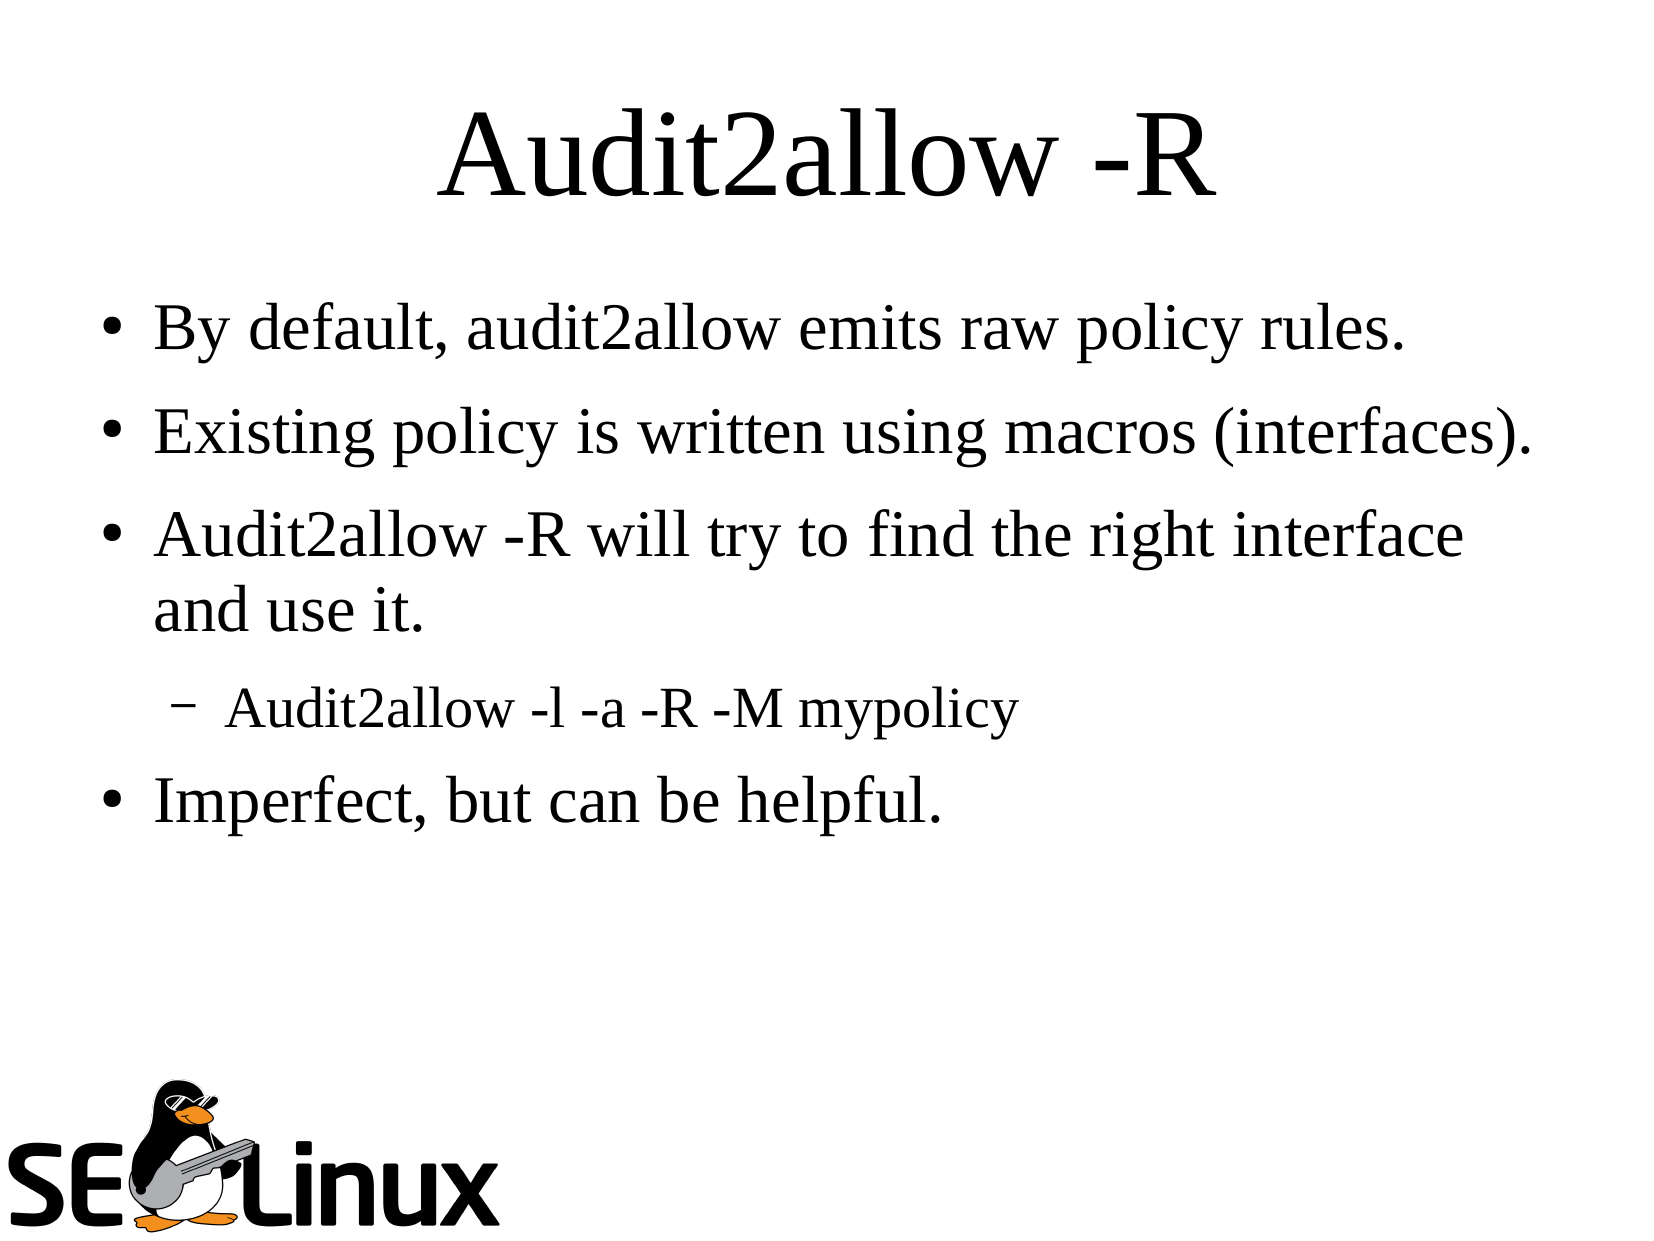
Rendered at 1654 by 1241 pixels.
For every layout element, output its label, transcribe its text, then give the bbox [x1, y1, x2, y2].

title Audit2allow -R [82, 49, 1571, 257]
picture [0, 919, 526, 1241]
list By default, audit2allow emits raw policy rules. Existing policy is written using macros (interfaces). Audit2allow -R will try to find the right interface and use it. Audit2allow -l -a -R -M mypolicy Imperfect, but can be helpful. [82, 290, 1538, 1010]
